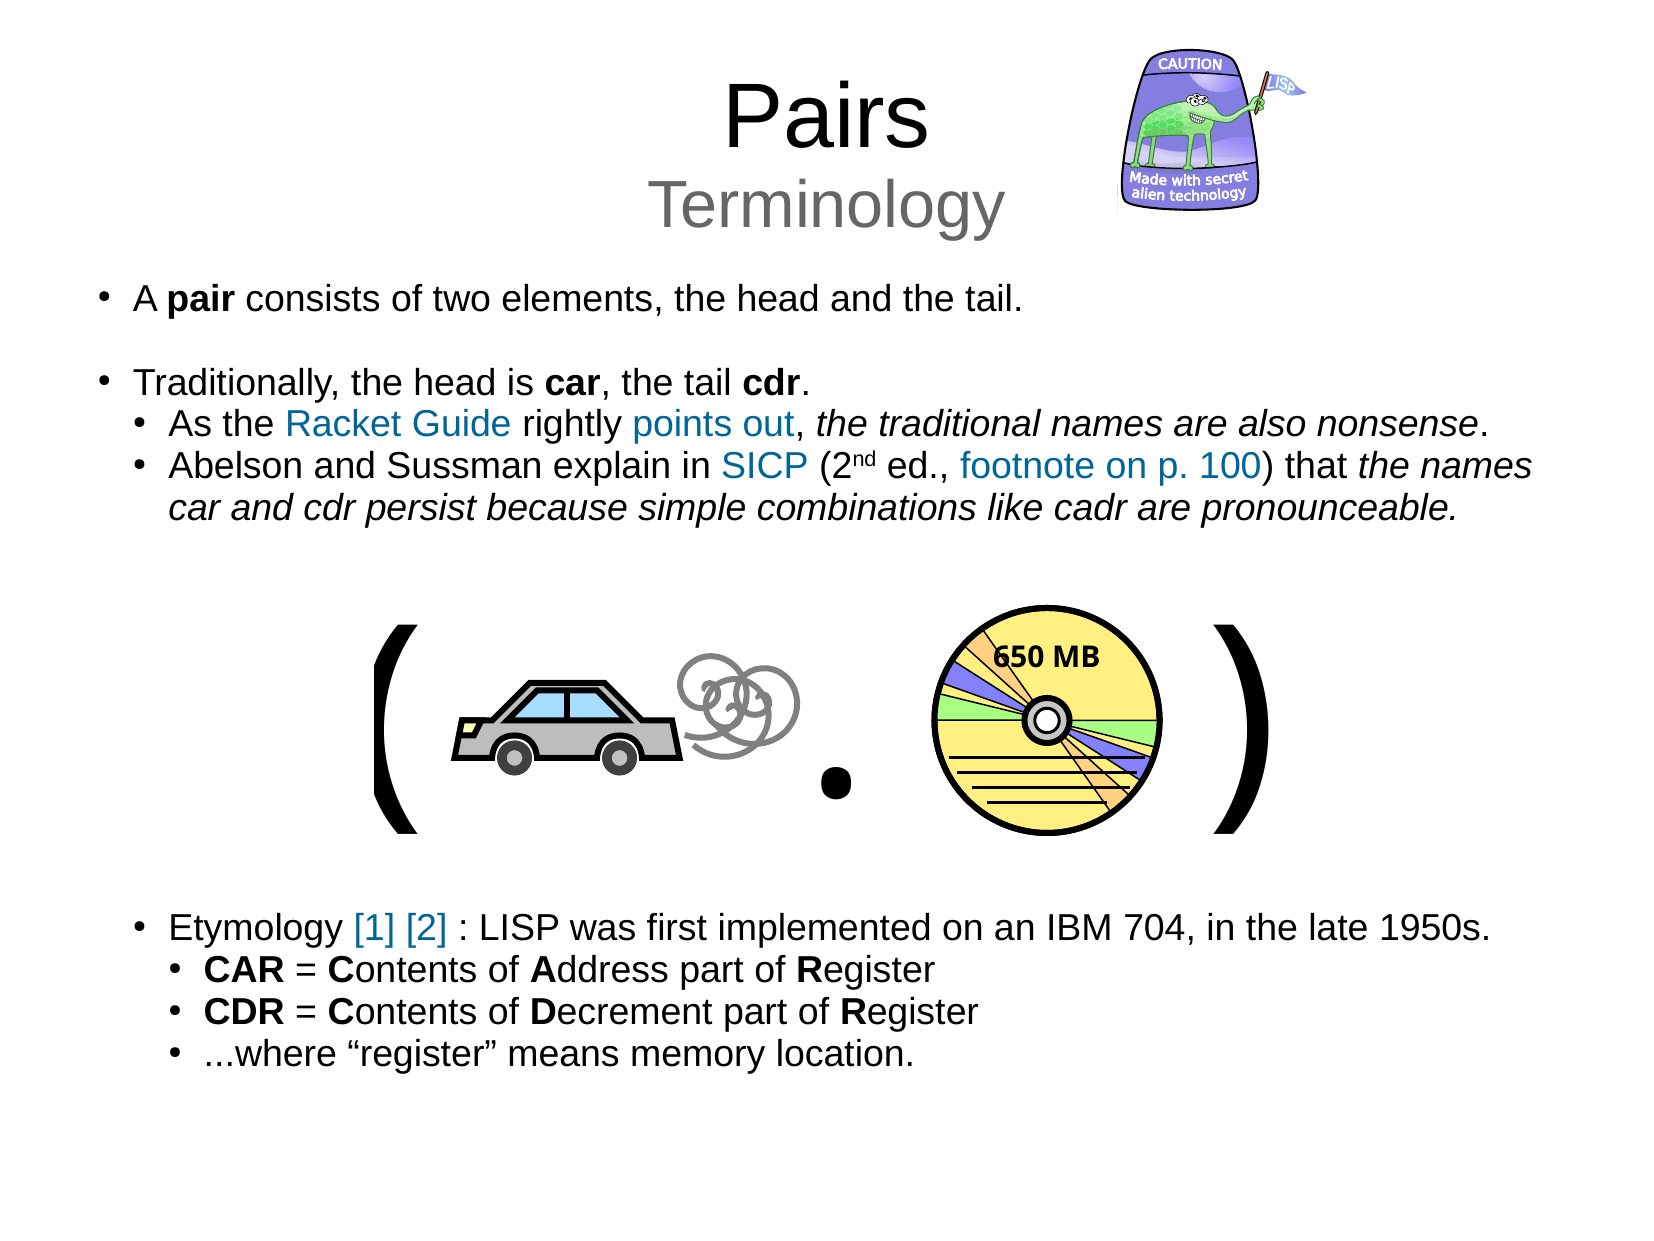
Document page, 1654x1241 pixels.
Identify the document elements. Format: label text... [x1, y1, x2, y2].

text_box A pair consists of two elements, the head and the tail. Traditionally, the head is car, the tail cdr. As the Racket Guide rightly points out, the traditional names are also nonsense. Abelson and Sussman explain in SICP (2nd ed., footnote on p. 100) that the names car and cdr persist because simple combinations like cadr are pronounceable. Etymology [1] [2] : LISP was first implemented on an IBM 704, in the late 1950s. CAR = Contents of Address part of Register CDR = Contents of Decrement part of Register ...where “register” means memory location. [82, 269, 1561, 1209]
picture [374, 604, 1280, 836]
title Pairs Terminology [82, 49, 1571, 257]
picture [1117, 46, 1310, 214]
